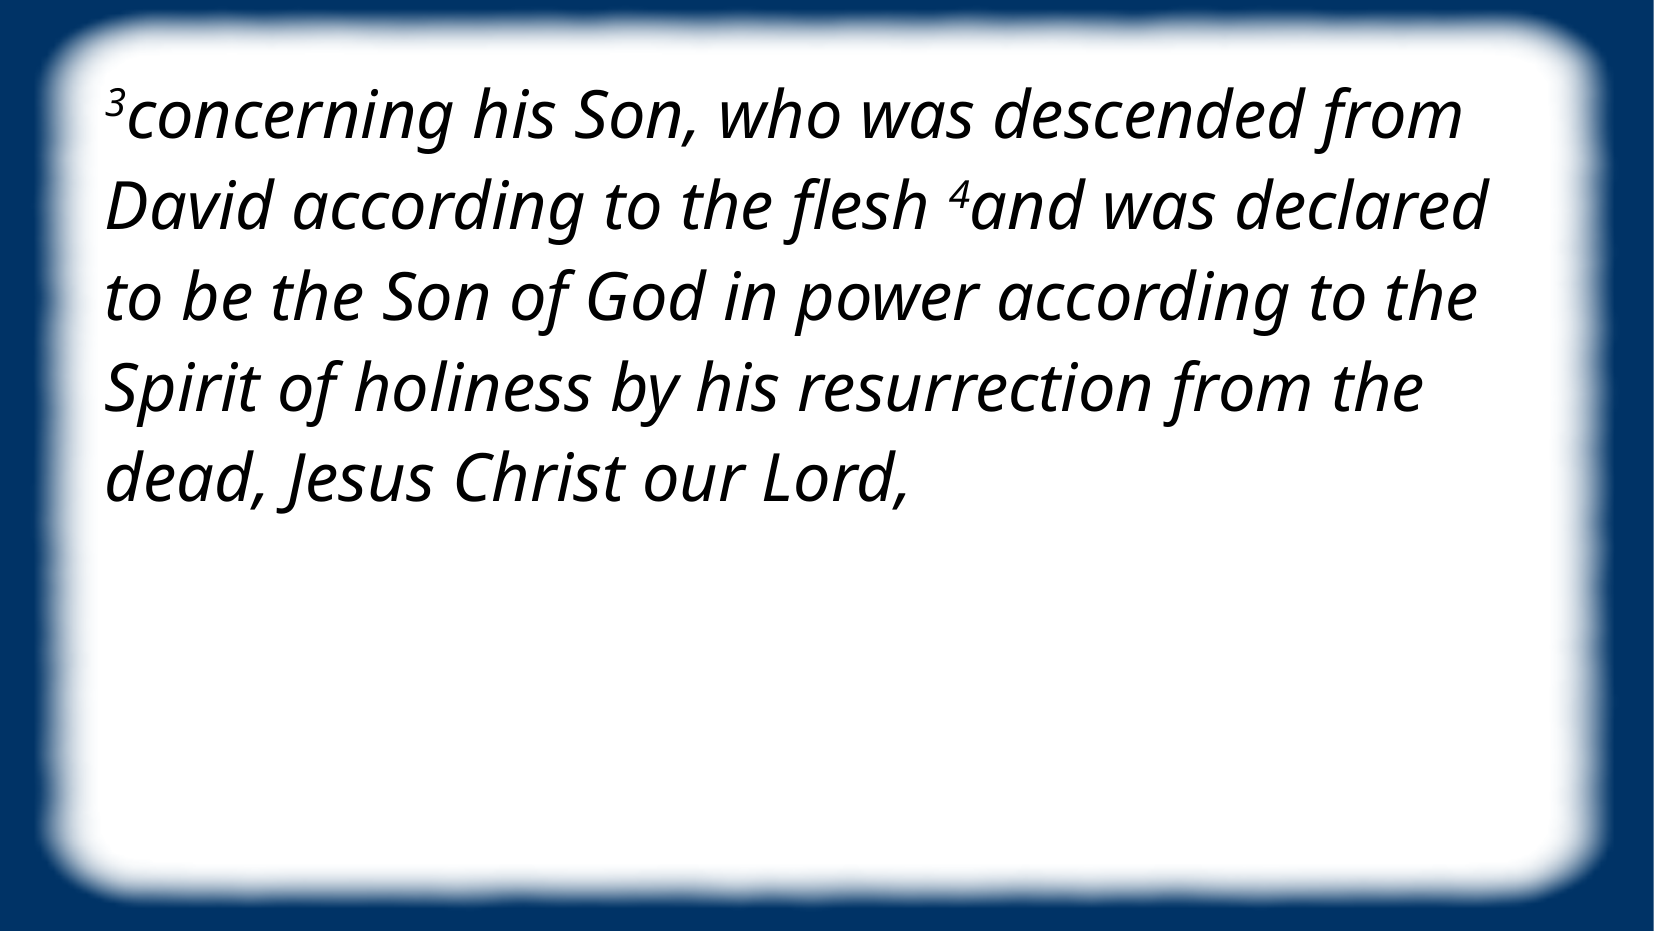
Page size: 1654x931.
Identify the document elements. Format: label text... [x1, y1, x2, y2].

picture [0, 0, 1654, 931]
text_box 3concerning his Son, who was descended from David according to the flesh 4and was declared to be the Son of God in power according to the Spirit of holiness by his resurrection from the dead, Jesus Christ our Lord, [90, 60, 1561, 519]
